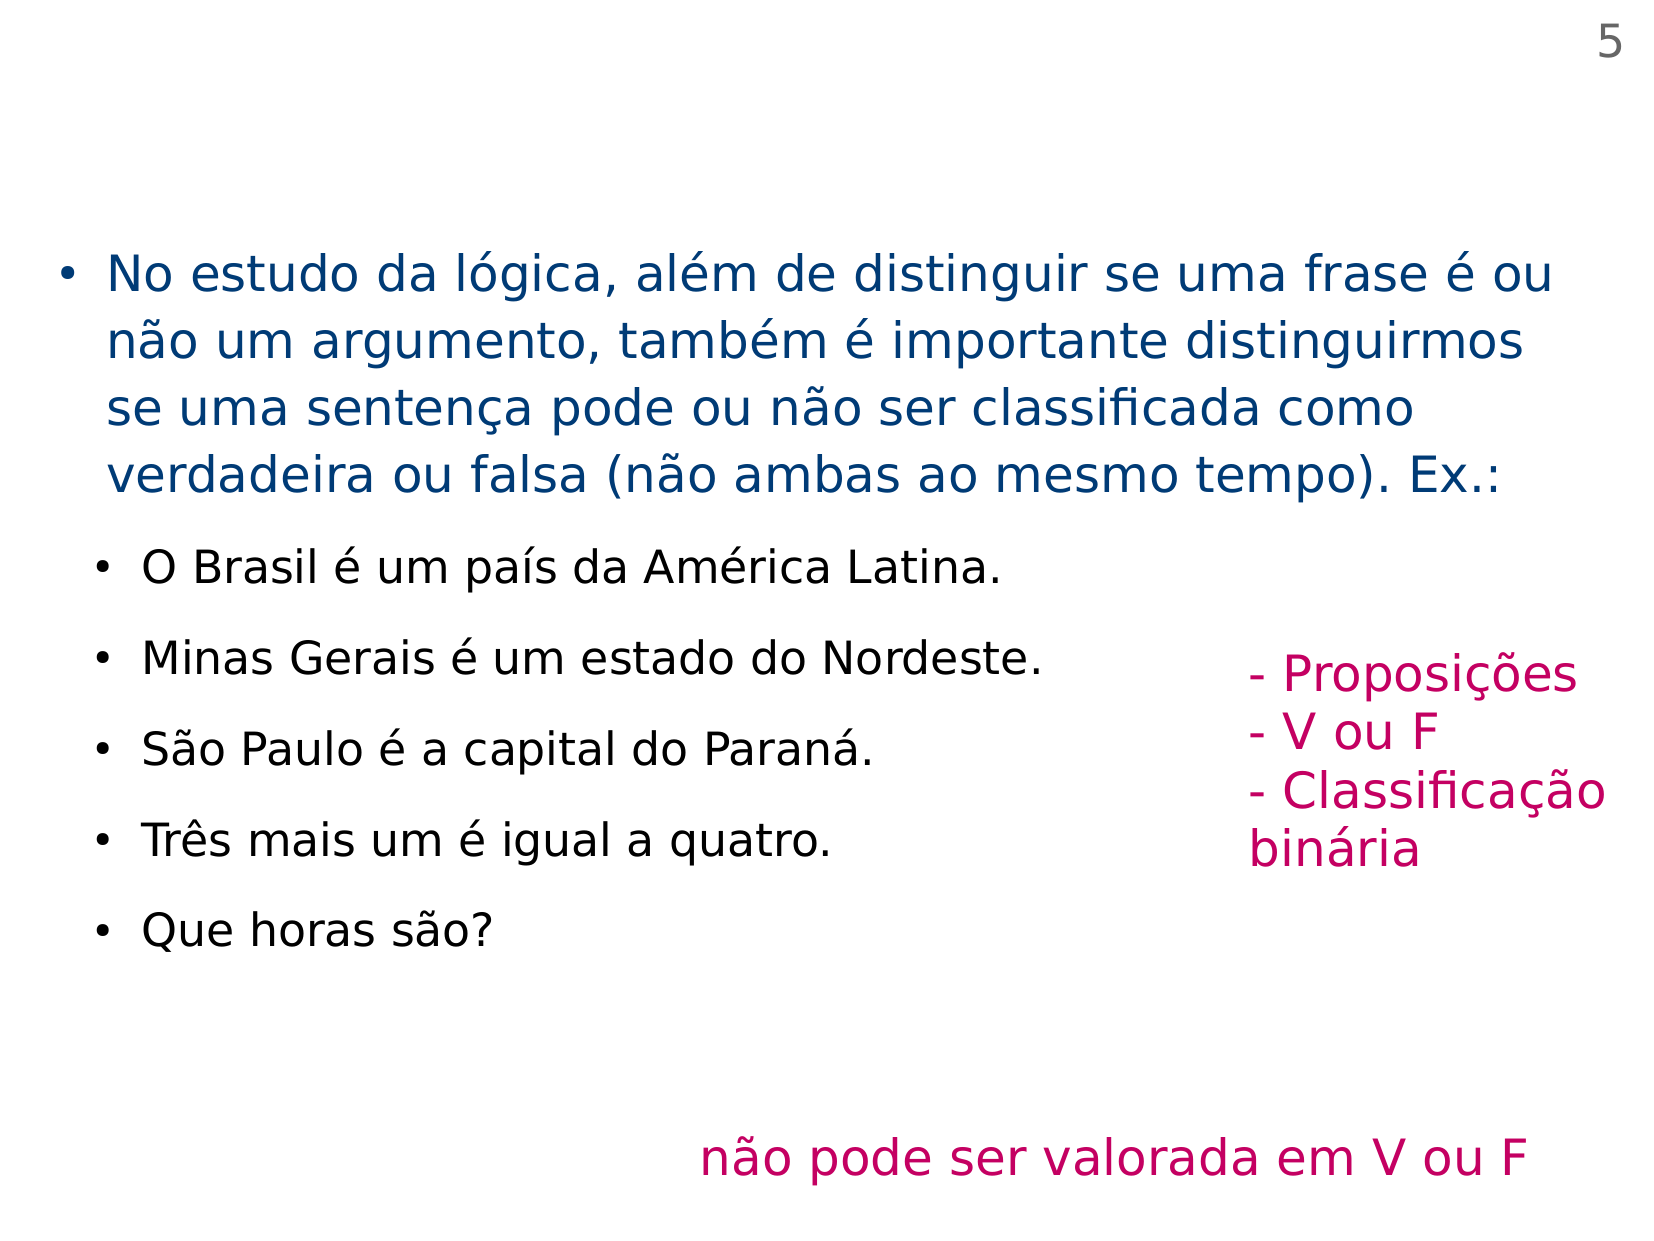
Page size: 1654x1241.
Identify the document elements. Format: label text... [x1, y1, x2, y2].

text_box não pode ser valorada em V ou F [685, 1121, 1625, 1205]
list No estudo da lógica, além de distinguir se uma frase é ou não um argumento, também é importante distinguirmos se uma sentença pode ou não ser classificada como verdadeira ou falsa (não ambas ao mesmo tempo). Ex.: O Brasil é um país da América Latina. Minas Gerais é um estado do Nordeste. São Paulo é a capital do Paraná. Três mais um é igual a quatro. Que horas são? [59, 236, 1595, 1211]
text_box - Proposições - V ou F - Classificação binária [1234, 637, 1630, 926]
